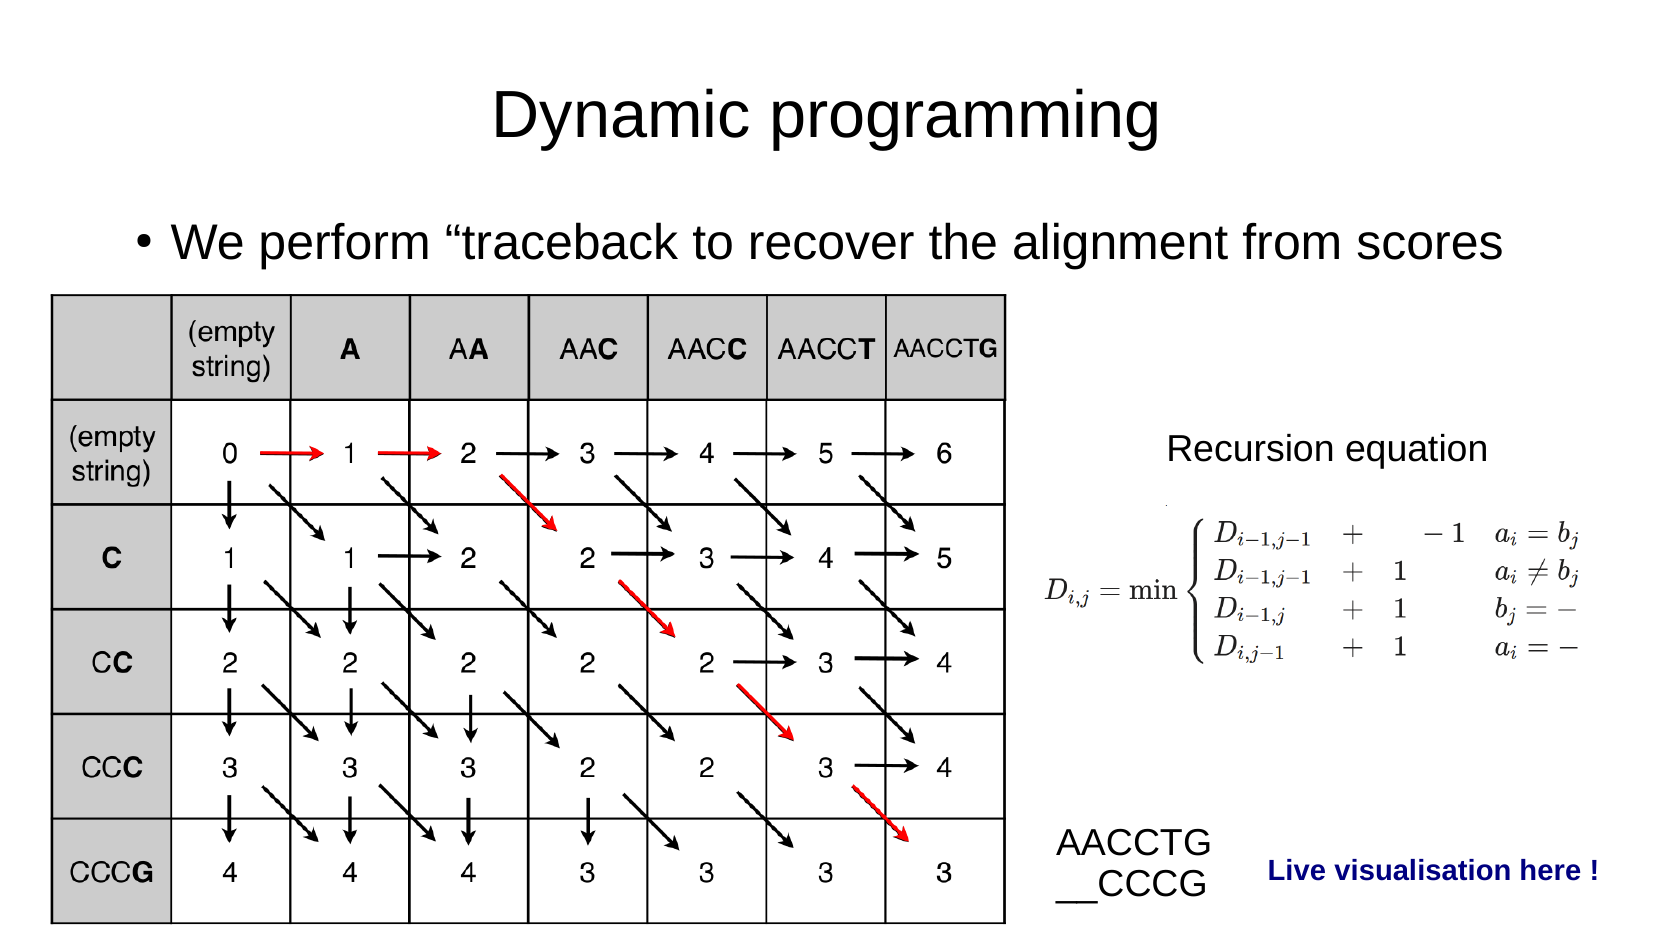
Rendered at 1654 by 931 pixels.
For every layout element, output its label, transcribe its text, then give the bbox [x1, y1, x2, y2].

subtitle We perform “traceback to recover the alignment from scores [135, 214, 1624, 754]
picture [1038, 505, 1632, 693]
text_box AACCTG __CCCG [1041, 813, 1277, 913]
title Dynamic programming [82, 37, 1571, 193]
text_box Live visualisation here ! [1253, 846, 1654, 926]
text_box Recursion equation [1151, 420, 1574, 478]
picture [40, 290, 1012, 931]
